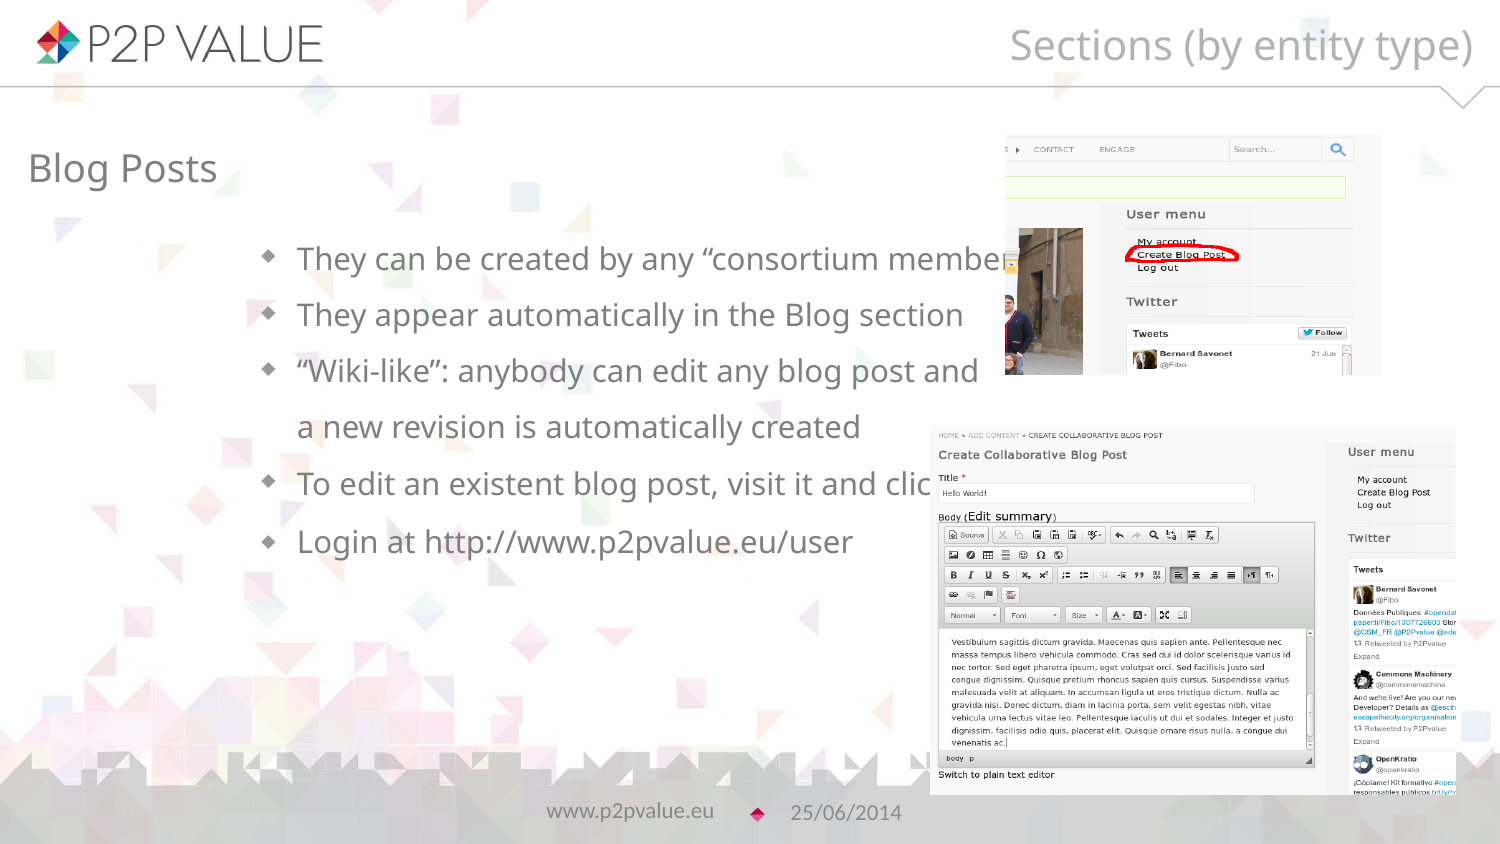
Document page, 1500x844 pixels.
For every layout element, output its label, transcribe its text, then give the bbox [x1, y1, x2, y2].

title Sections (by entity type) [565, 0, 1487, 88]
text_box Blog Posts [13, 136, 566, 198]
text_box www.p2pvalue.eu [540, 789, 759, 829]
text_box They can be created by any “consortium member” They appear automatically in the Blog section “Wiki-like”: anybody can edit any blog post and a new revision is automatically created To edit an existent blog post, visit it and click “edit” Login at http://www.p2pvalue.eu/user [246, 213, 1050, 629]
slide_number 25/06/2014 [777, 788, 1470, 834]
picture [0, 0, 1500, 844]
